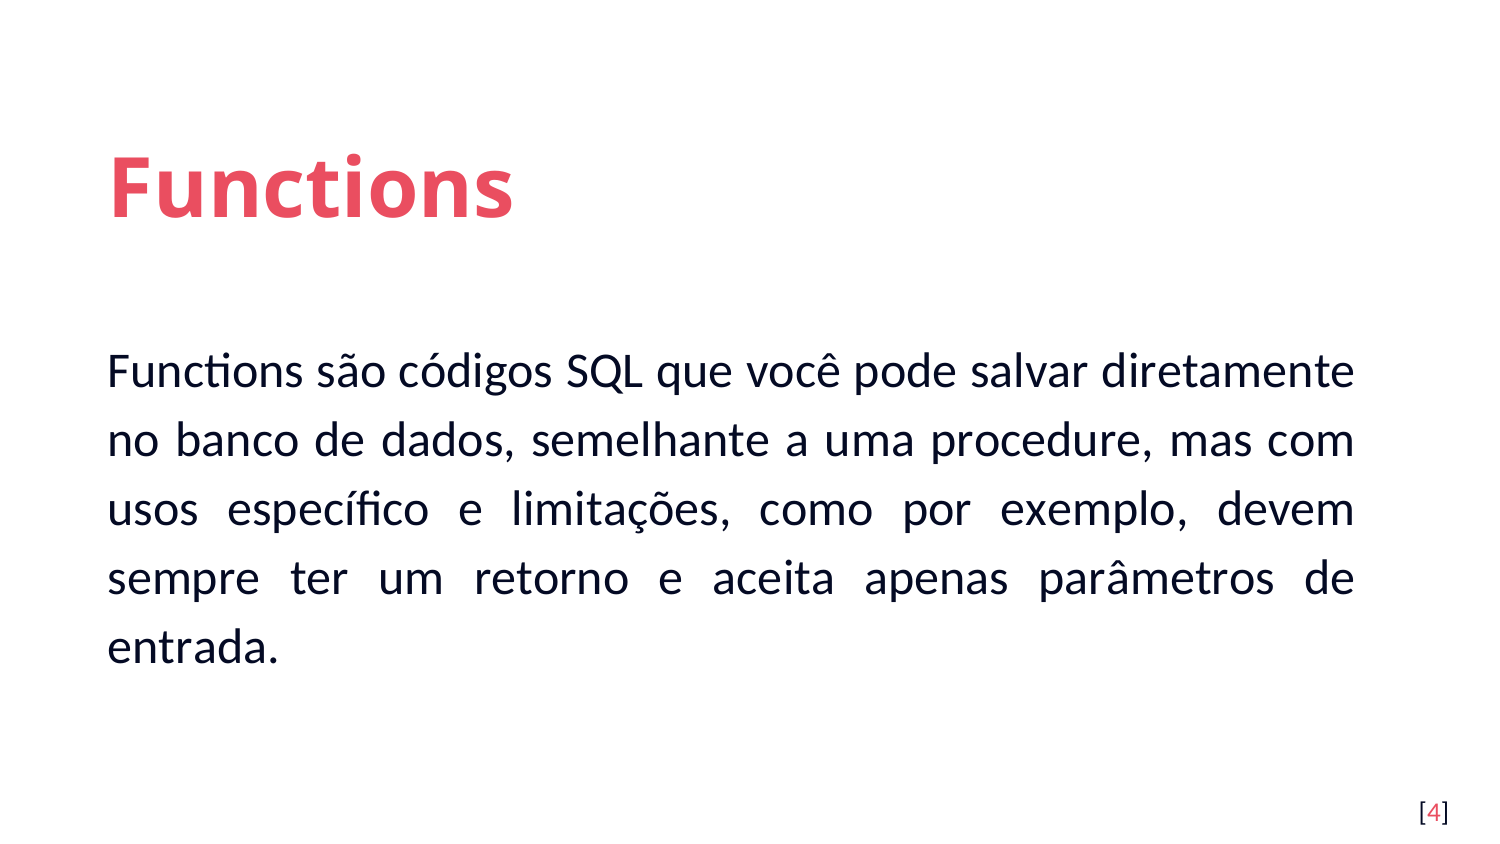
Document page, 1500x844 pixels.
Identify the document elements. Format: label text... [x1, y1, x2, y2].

slide_number [‹#›] [1403, 779, 1494, 844]
text_box Functions são códigos SQL que você pode salvar diretamente no banco de dados, semelhante a uma procedure, mas com usos específico e limitações, como por exemplo, devem sempre ter um retorno e aceita apenas parâmetros de entrada. [92, 243, 1408, 793]
text_box Functions [92, 104, 1408, 243]
